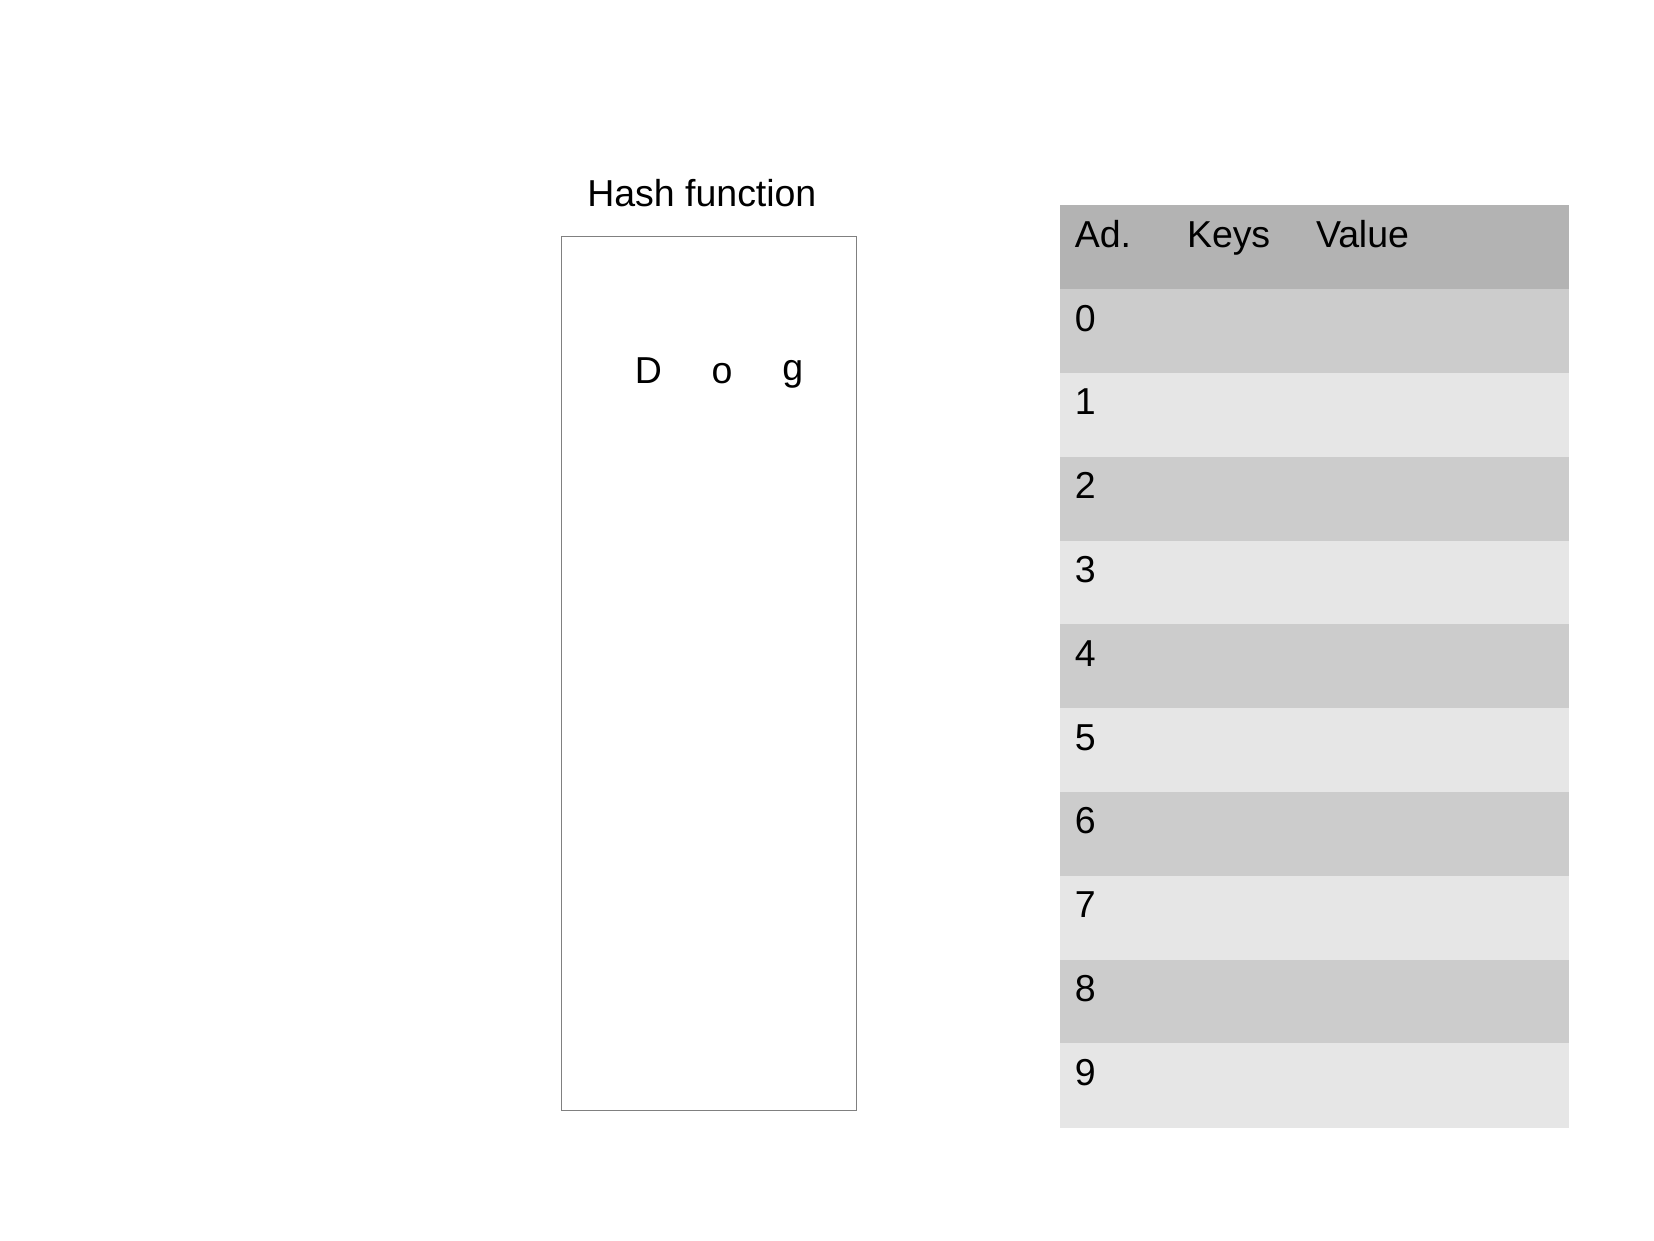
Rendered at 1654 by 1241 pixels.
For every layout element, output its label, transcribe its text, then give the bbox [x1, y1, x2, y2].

table_cell [1301, 289, 1569, 373]
table_cell [1301, 373, 1569, 457]
table_cell [1172, 1043, 1301, 1128]
table_cell [1172, 708, 1301, 792]
table_cell [1172, 792, 1301, 876]
table_cell 8 [1060, 960, 1172, 1043]
table_cell 4 [1060, 624, 1172, 708]
table_cell 0 [1060, 289, 1172, 373]
table_cell 2 [1060, 457, 1172, 541]
table_cell 6 [1060, 792, 1172, 876]
table_cell [1172, 960, 1301, 1043]
table_cell [1301, 541, 1569, 624]
table_cell 3 [1060, 541, 1172, 624]
table_cell [1172, 373, 1301, 457]
table_cell [1172, 624, 1301, 708]
table_header Keys [1172, 205, 1301, 289]
table_cell 9 [1060, 1043, 1172, 1128]
table_cell [1172, 541, 1301, 624]
table_cell 7 [1060, 876, 1172, 960]
table_cell [1301, 457, 1569, 541]
table_cell [1301, 876, 1569, 960]
text_box [561, 236, 857, 1111]
table_header Value [1301, 205, 1569, 289]
table_cell [1301, 708, 1569, 792]
table_cell [1301, 960, 1569, 1043]
text_box o [696, 342, 756, 400]
table_cell 5 [1060, 708, 1172, 792]
text_box g [767, 338, 815, 396]
table_cell [1301, 1043, 1569, 1128]
table_cell [1172, 289, 1301, 373]
text_box Hash function [572, 165, 845, 223]
table_cell [1172, 876, 1301, 960]
table_cell [1301, 624, 1569, 708]
table_header Ad. [1060, 205, 1172, 289]
table_cell [1172, 457, 1301, 541]
table_cell 1 [1060, 373, 1172, 457]
text_box D [620, 342, 691, 400]
table_cell [1301, 792, 1569, 876]
